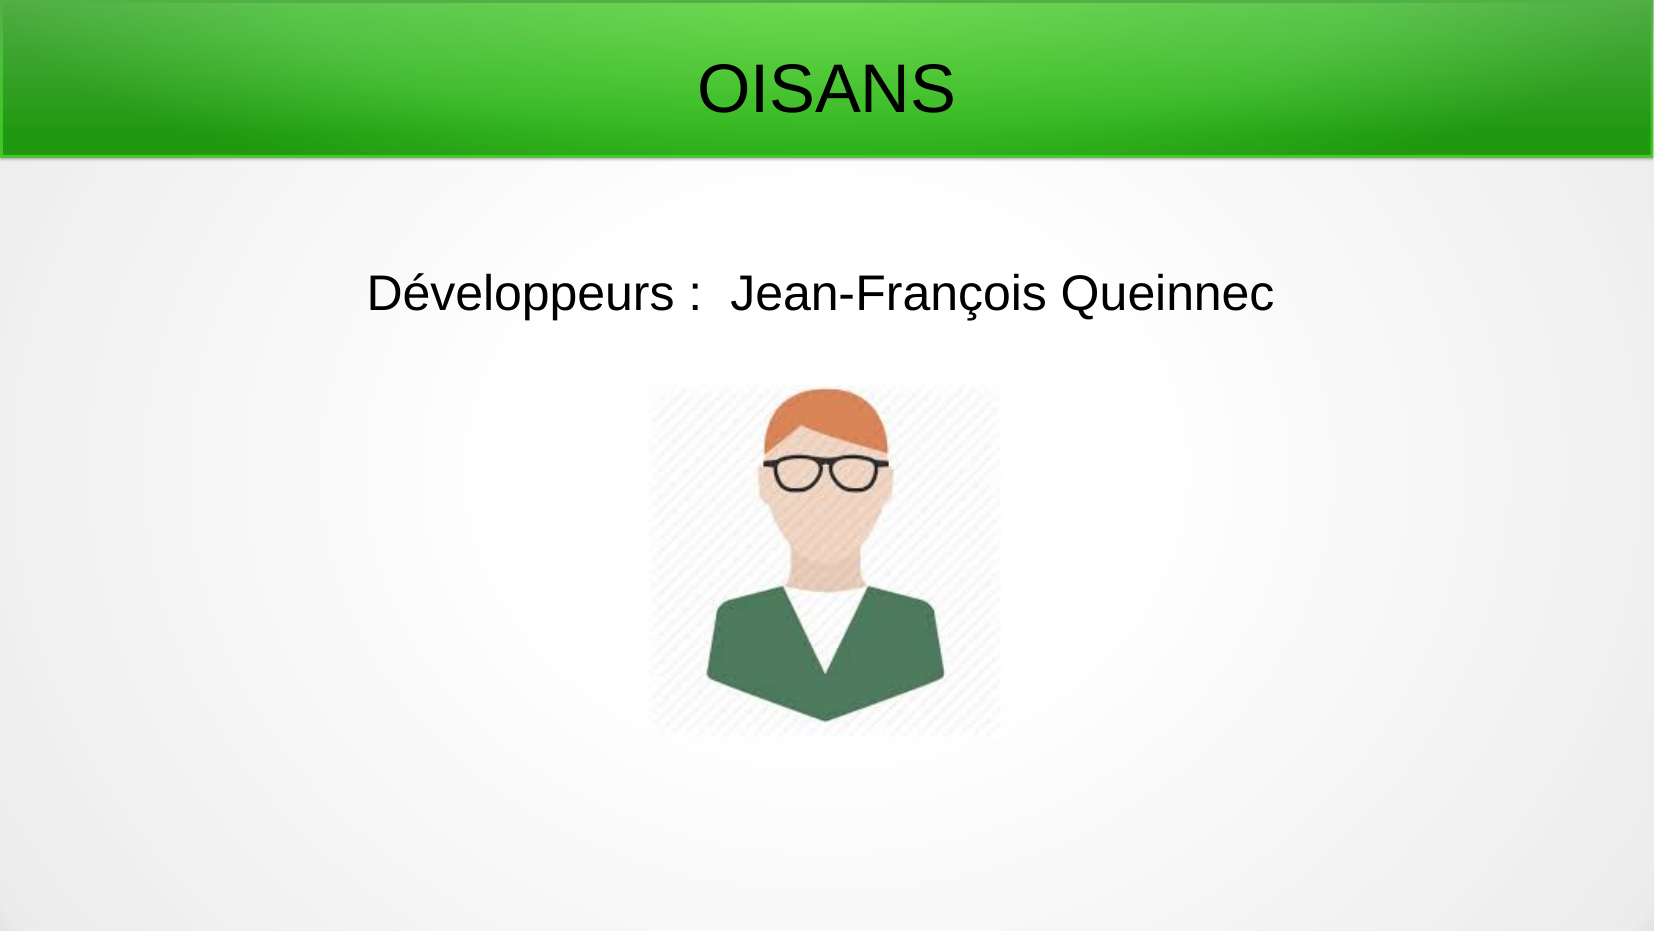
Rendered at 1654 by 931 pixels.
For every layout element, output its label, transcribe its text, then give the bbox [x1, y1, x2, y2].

text_box Développeurs : Jean-François Queinnec [129, 200, 1512, 386]
picture [649, 385, 1002, 738]
title OISANS [82, 35, 1571, 142]
